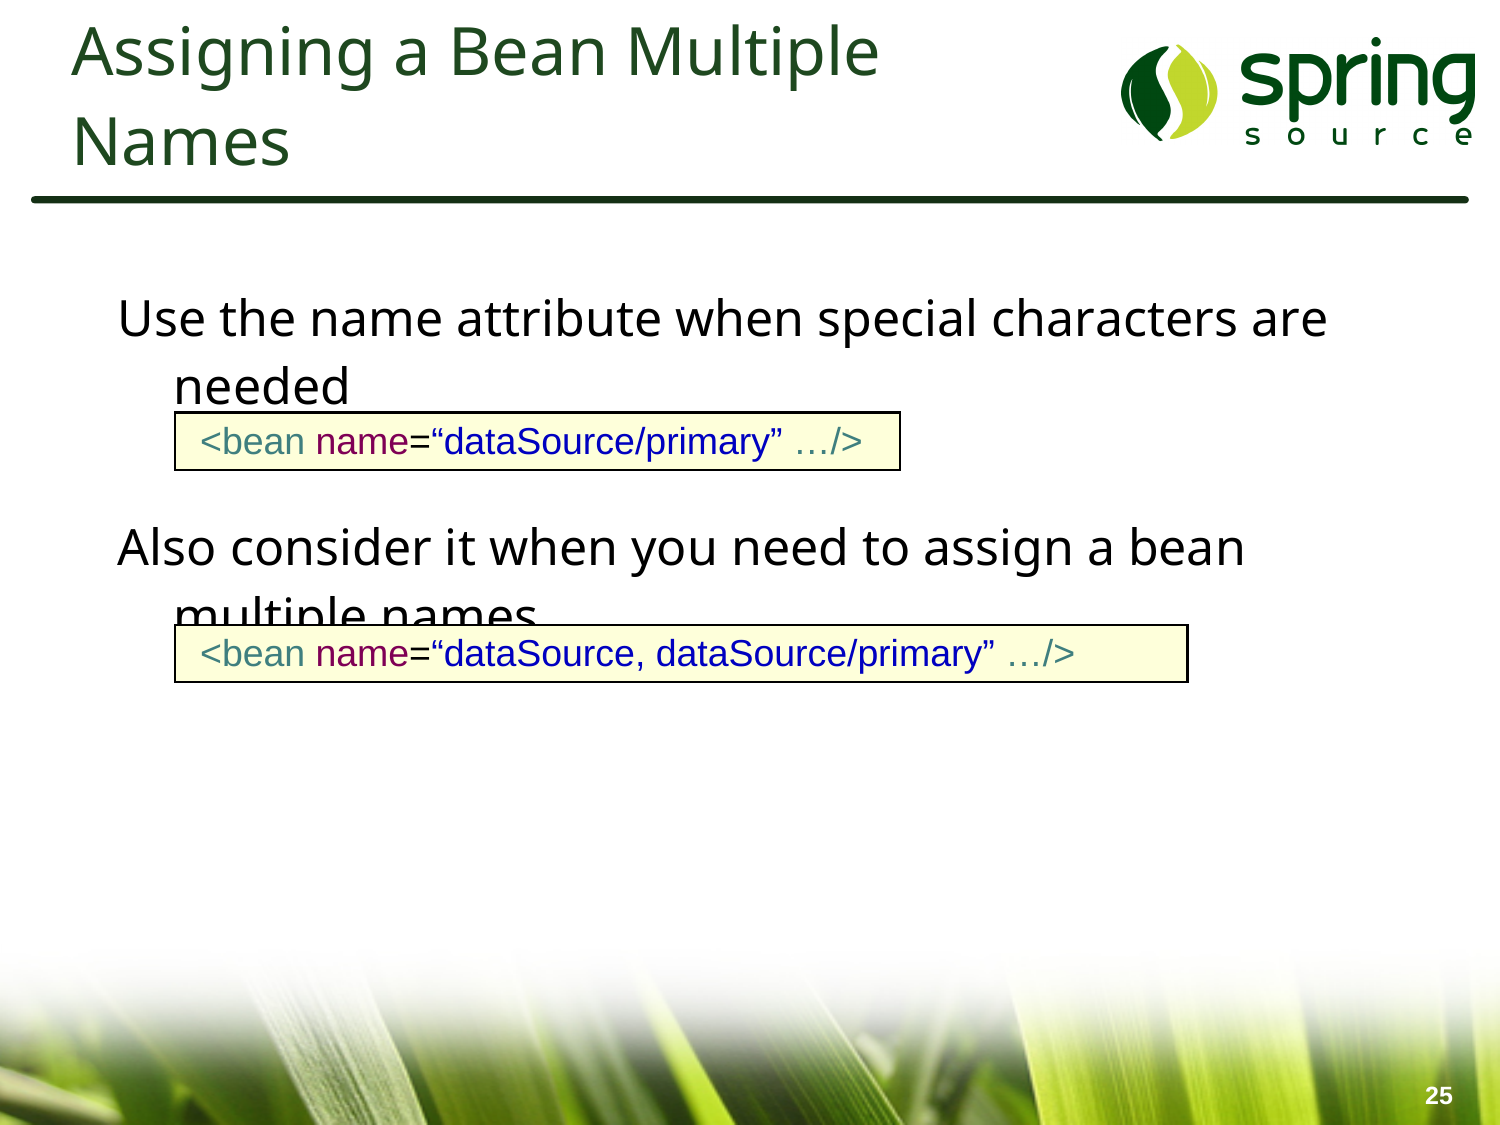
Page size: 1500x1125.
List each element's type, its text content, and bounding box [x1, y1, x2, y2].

picture [1121, 37, 1475, 145]
text_box <bean name=“dataSource/primary” …/> [174, 412, 901, 470]
text_box <bean name=“dataSource, dataSource/primary” …/> [174, 624, 1188, 683]
picture [0, 944, 1500, 1125]
title Assigning a Bean Multiple Names [56, 5, 1089, 184]
list Use the name attribute when special characters are needed Also consider it when you need to assign a bean multiple names [103, 275, 1394, 938]
